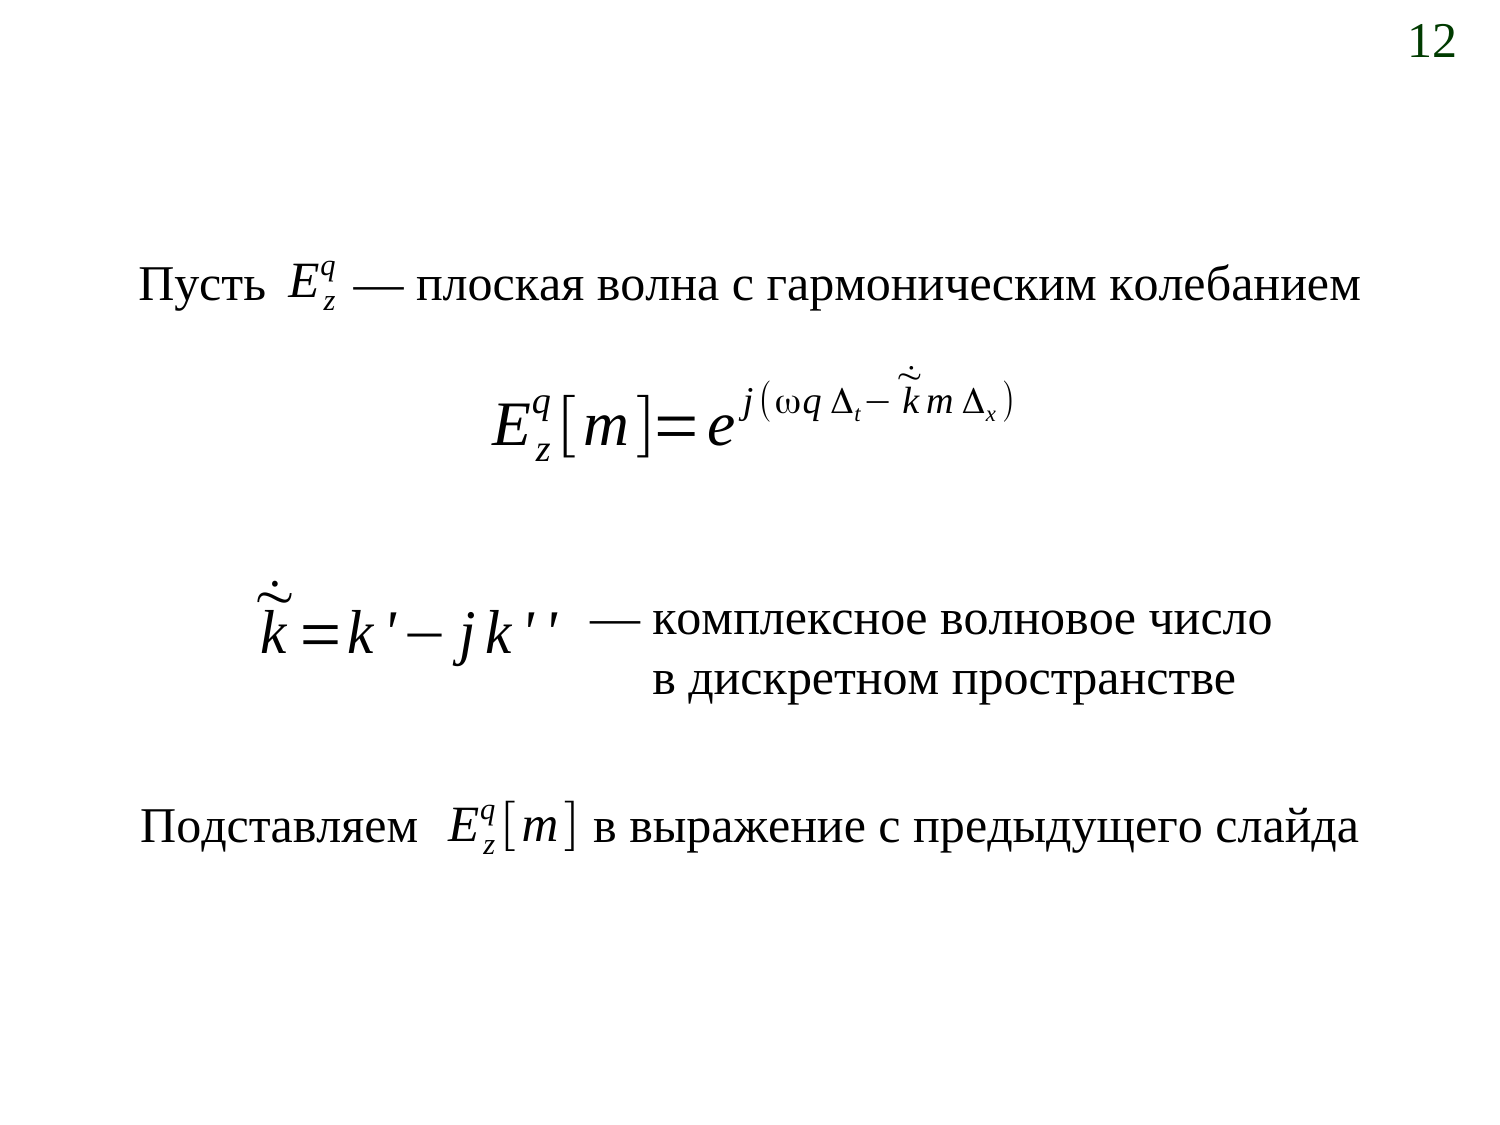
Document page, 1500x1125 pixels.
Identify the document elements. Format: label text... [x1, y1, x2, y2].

chart [226, 577, 575, 667]
chart [272, 246, 351, 318]
chart [472, 366, 1028, 468]
chart [432, 790, 589, 862]
text_box Пусть — плоская волна с гармоническим колебанием [123, 242, 1377, 318]
text_box Подставляем в выражение с предыдущего слайда [125, 785, 1375, 861]
text_box — комплексное волновое число в дискретном пространстве [575, 577, 1288, 713]
